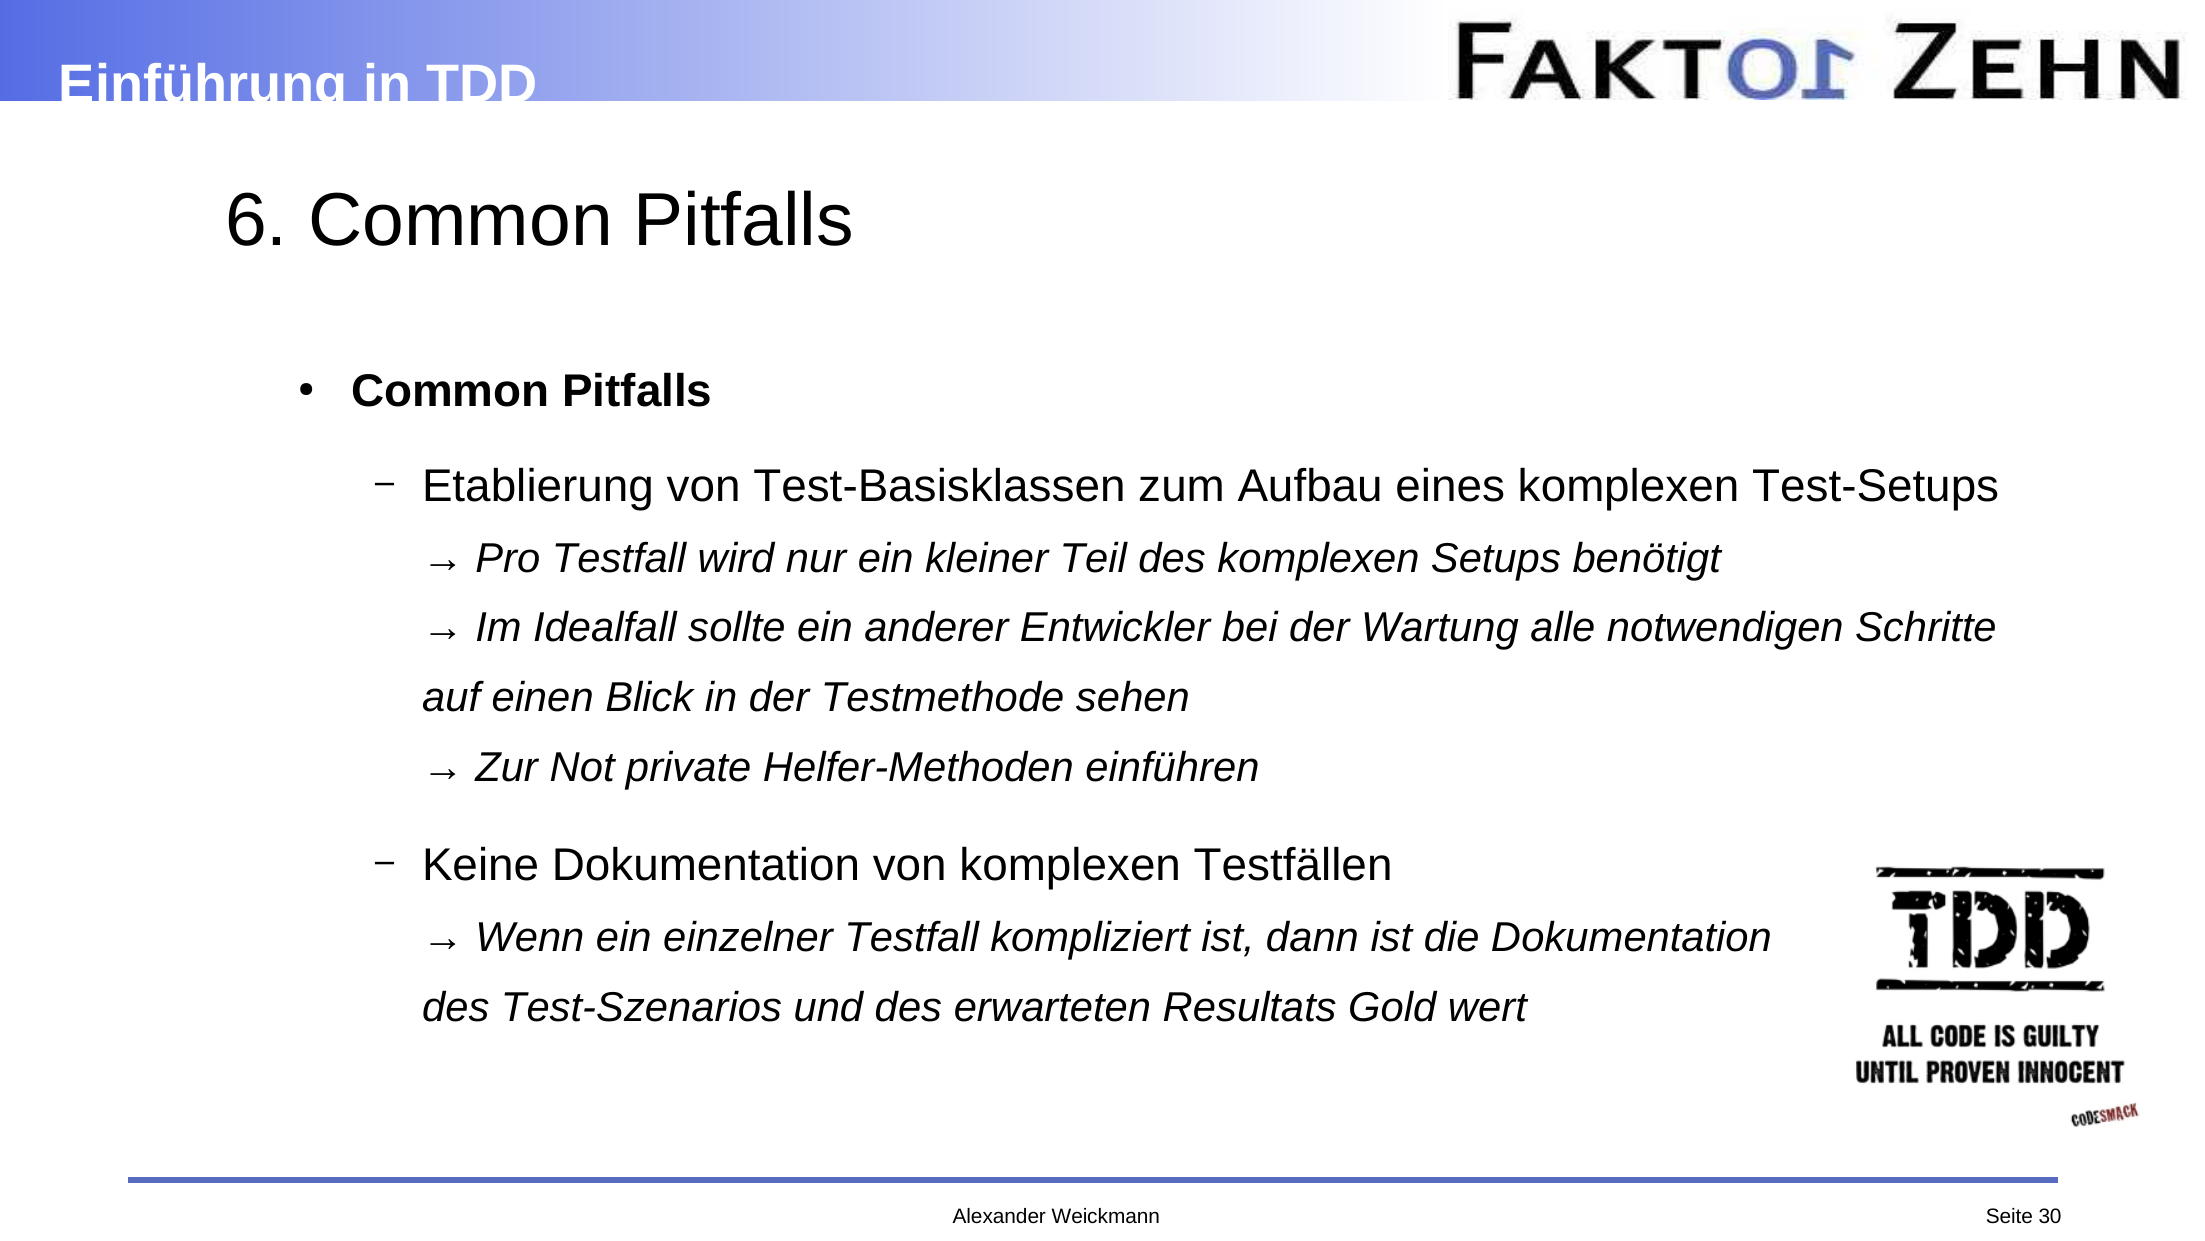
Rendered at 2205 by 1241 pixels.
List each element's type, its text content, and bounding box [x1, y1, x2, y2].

list Common Pitfalls Etablierung von Test-Basisklassen zum Aufbau eines komplexen Test-Setups → Pro Testfall wird nur ein kleiner Teil des komplexen Setups benötigt → Im Idealfall sollte ein anderer Entwickler bei der Wartung alle notwendigen Schritte auf einen Blick in der Testmethode sehen → Zur Not private Helfer-Methoden einführen Keine Dokumentation von komplexen Testfällen → Wenn ein einzelner Testfall kompliziert ist, dann ist die Dokumentation des Test-Szenarios und des erwarteten Resultats Gold wert [280, 339, 2036, 1108]
title 6. Common Pitfalls [225, 142, 1981, 296]
picture [1448, 7, 2191, 100]
picture [1840, 808, 2141, 1176]
